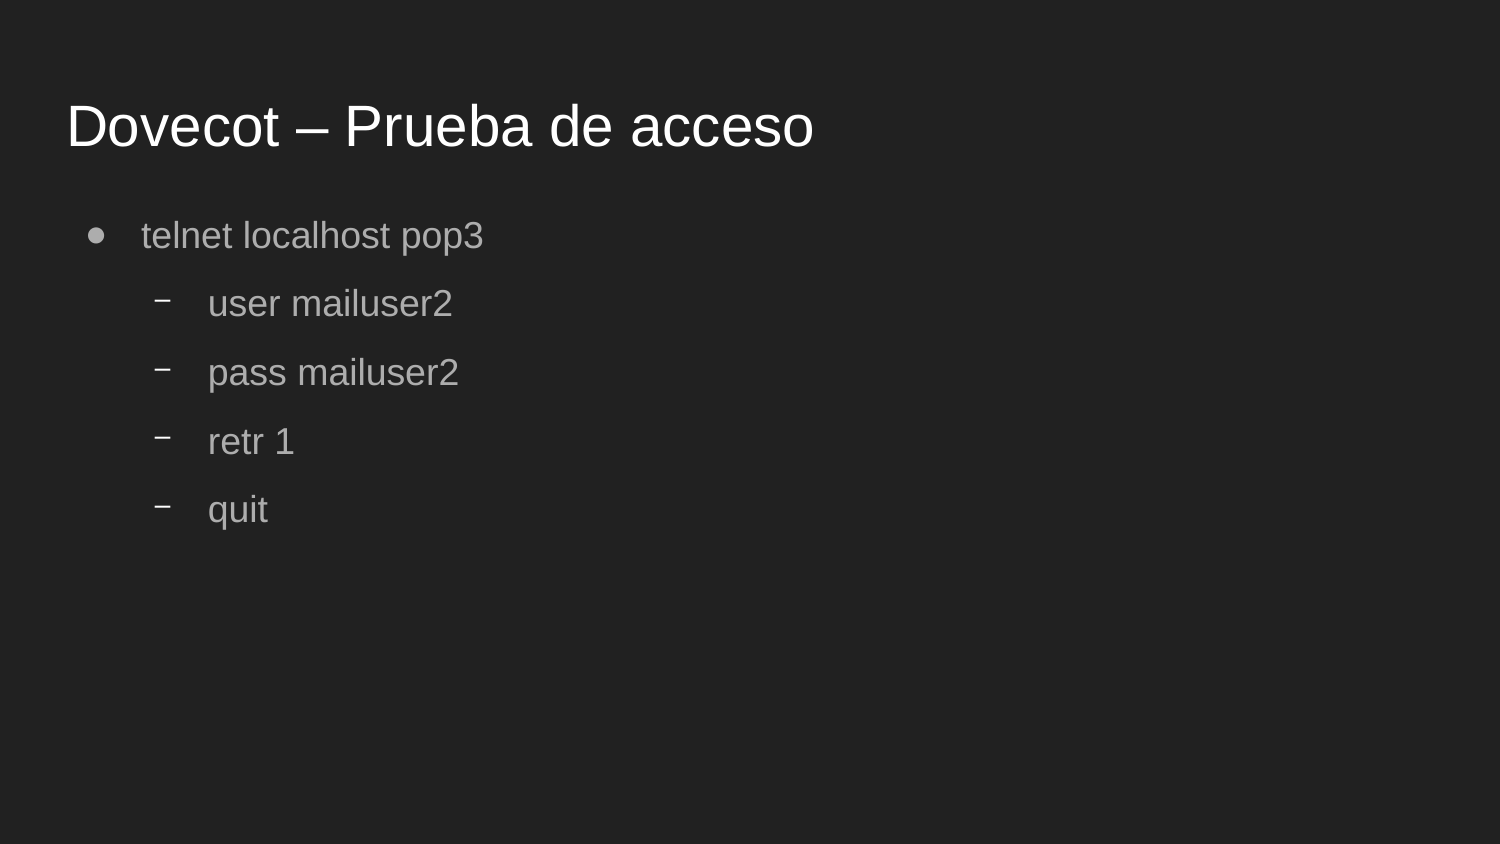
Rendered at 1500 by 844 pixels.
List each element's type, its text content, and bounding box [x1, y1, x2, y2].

list telnet localhost pop3 user mailuser2 pass mailuser2 retr 1 quit [51, 189, 1456, 750]
title Dovecot – Prueba de acceso [51, 72, 1449, 167]
